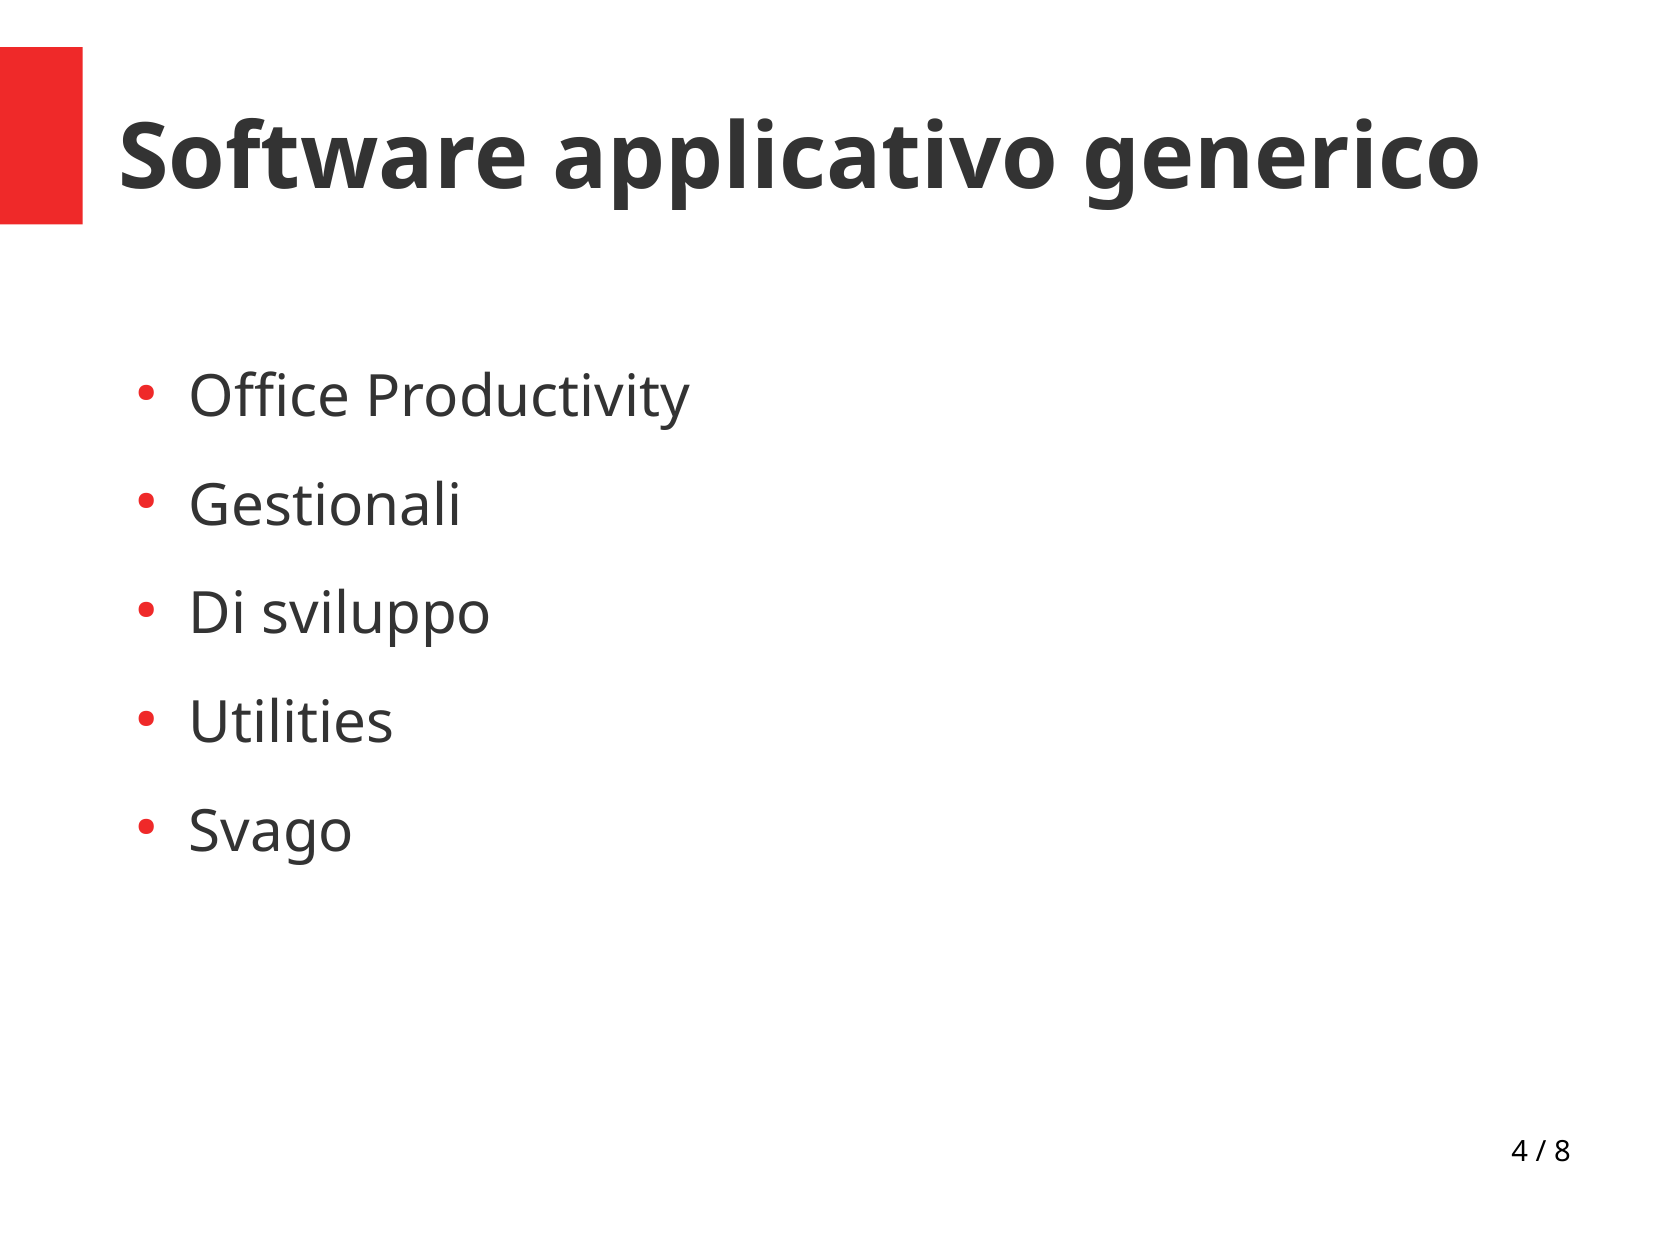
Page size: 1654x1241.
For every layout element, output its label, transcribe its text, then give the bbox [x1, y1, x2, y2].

title Software applicativo generico [118, 45, 1571, 260]
list Office Productivity Gestionali Di sviluppo Utilities Svago [118, 354, 1536, 1074]
